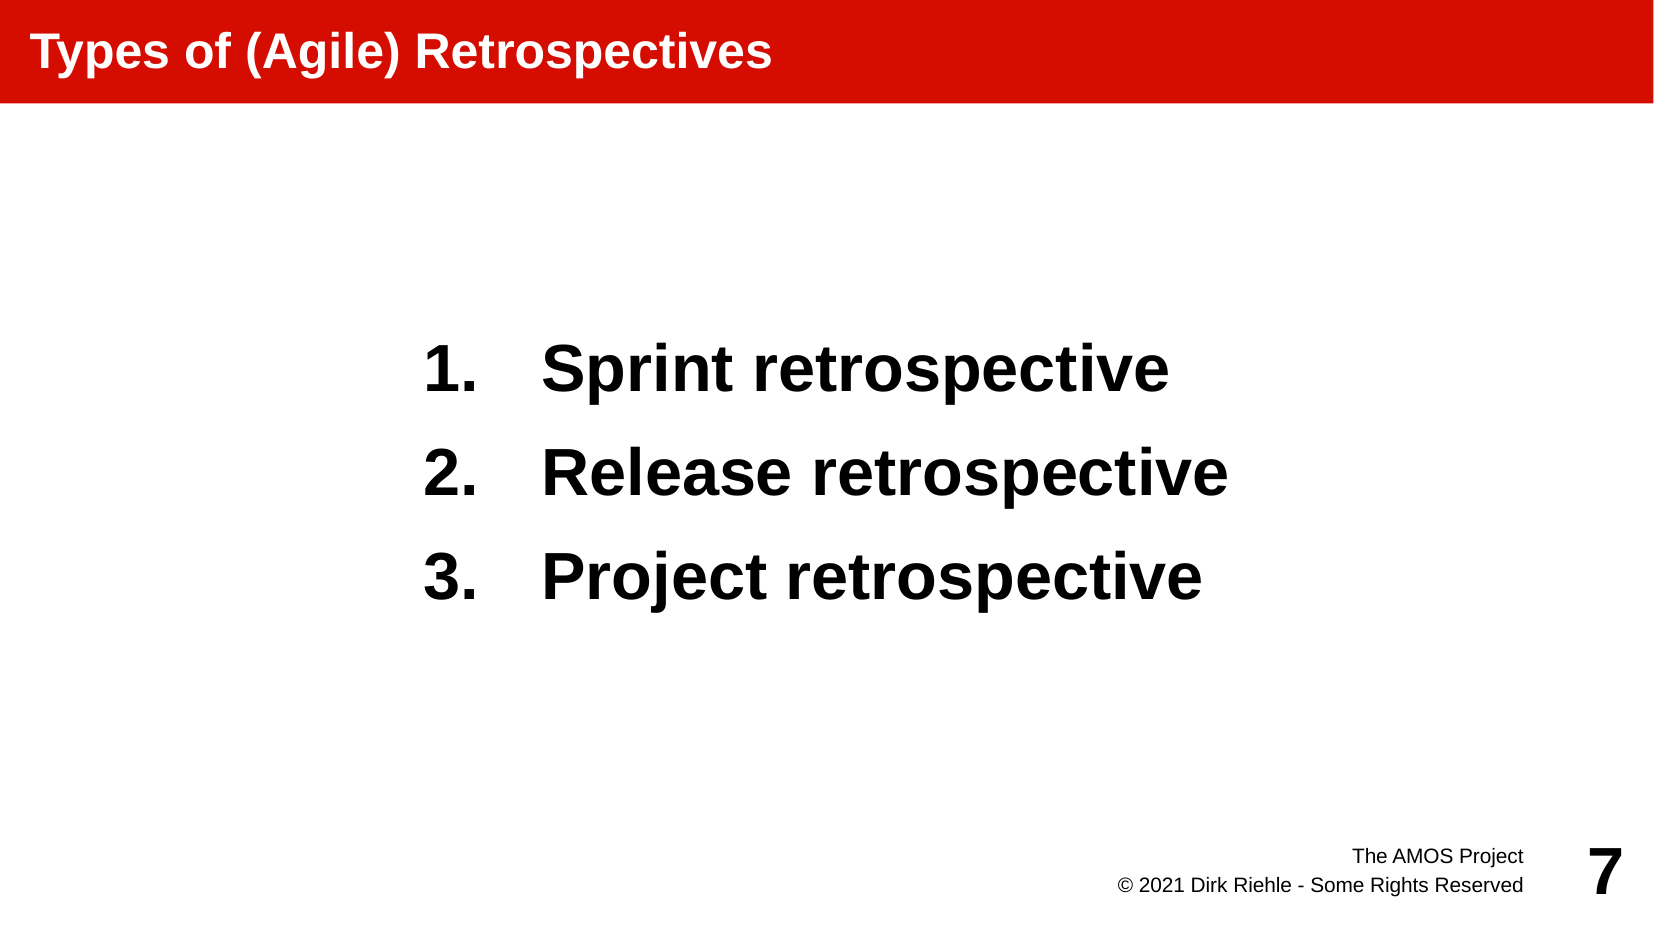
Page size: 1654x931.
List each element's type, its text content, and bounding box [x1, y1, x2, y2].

title Types of (Agile) Retrospectives [0, 0, 1654, 104]
subtitle Sprint retrospective Release retrospective Project retrospective [29, 132, 1625, 813]
